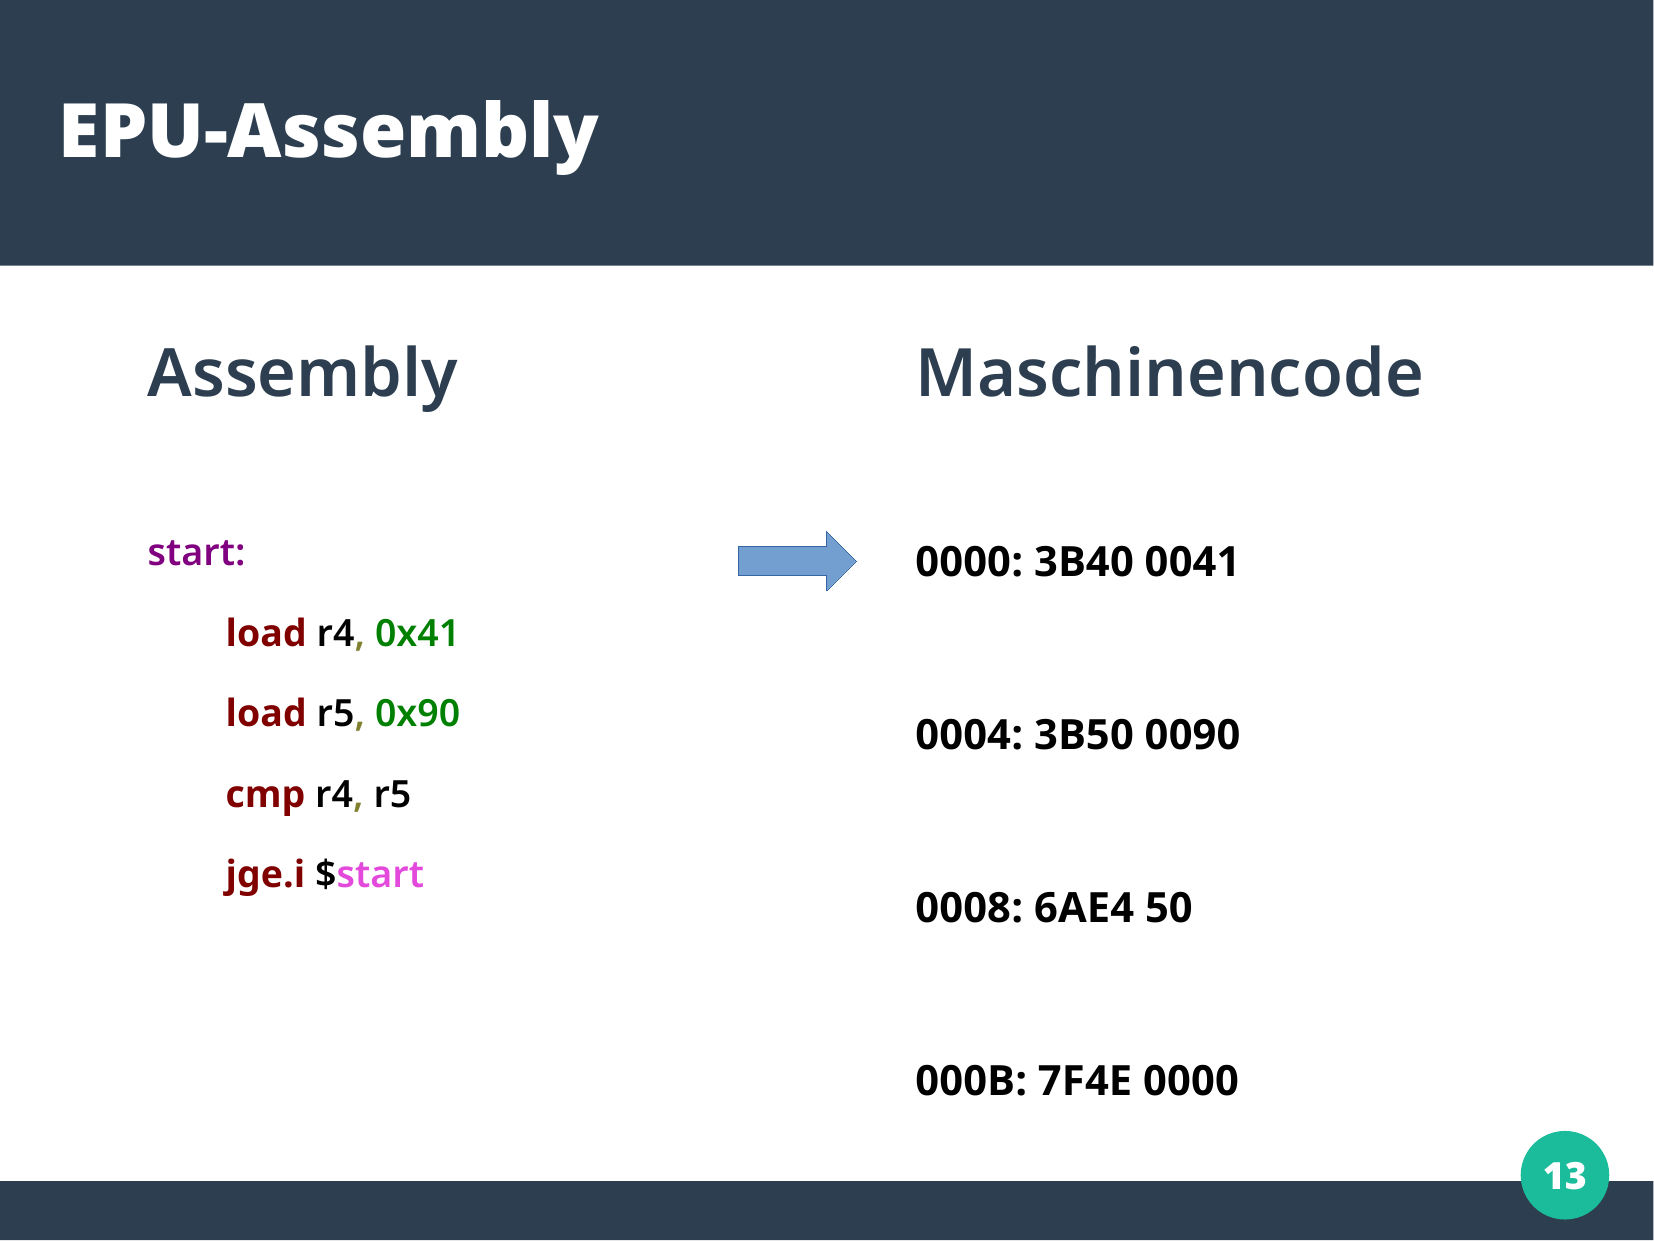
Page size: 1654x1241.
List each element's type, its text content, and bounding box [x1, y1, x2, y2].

list Maschinencode 0000: 3B40 0041 0004: 3B50 0090 0008: 6AE4 50 000B: 7F4E 0000 [915, 324, 1595, 1152]
text_box [738, 531, 857, 591]
list Assembly start: load r4, 0x41 load r5, 0x90 cmp r4, r5 jge.i $start [147, 324, 827, 1152]
title EPU-Assembly [59, 49, 1595, 207]
